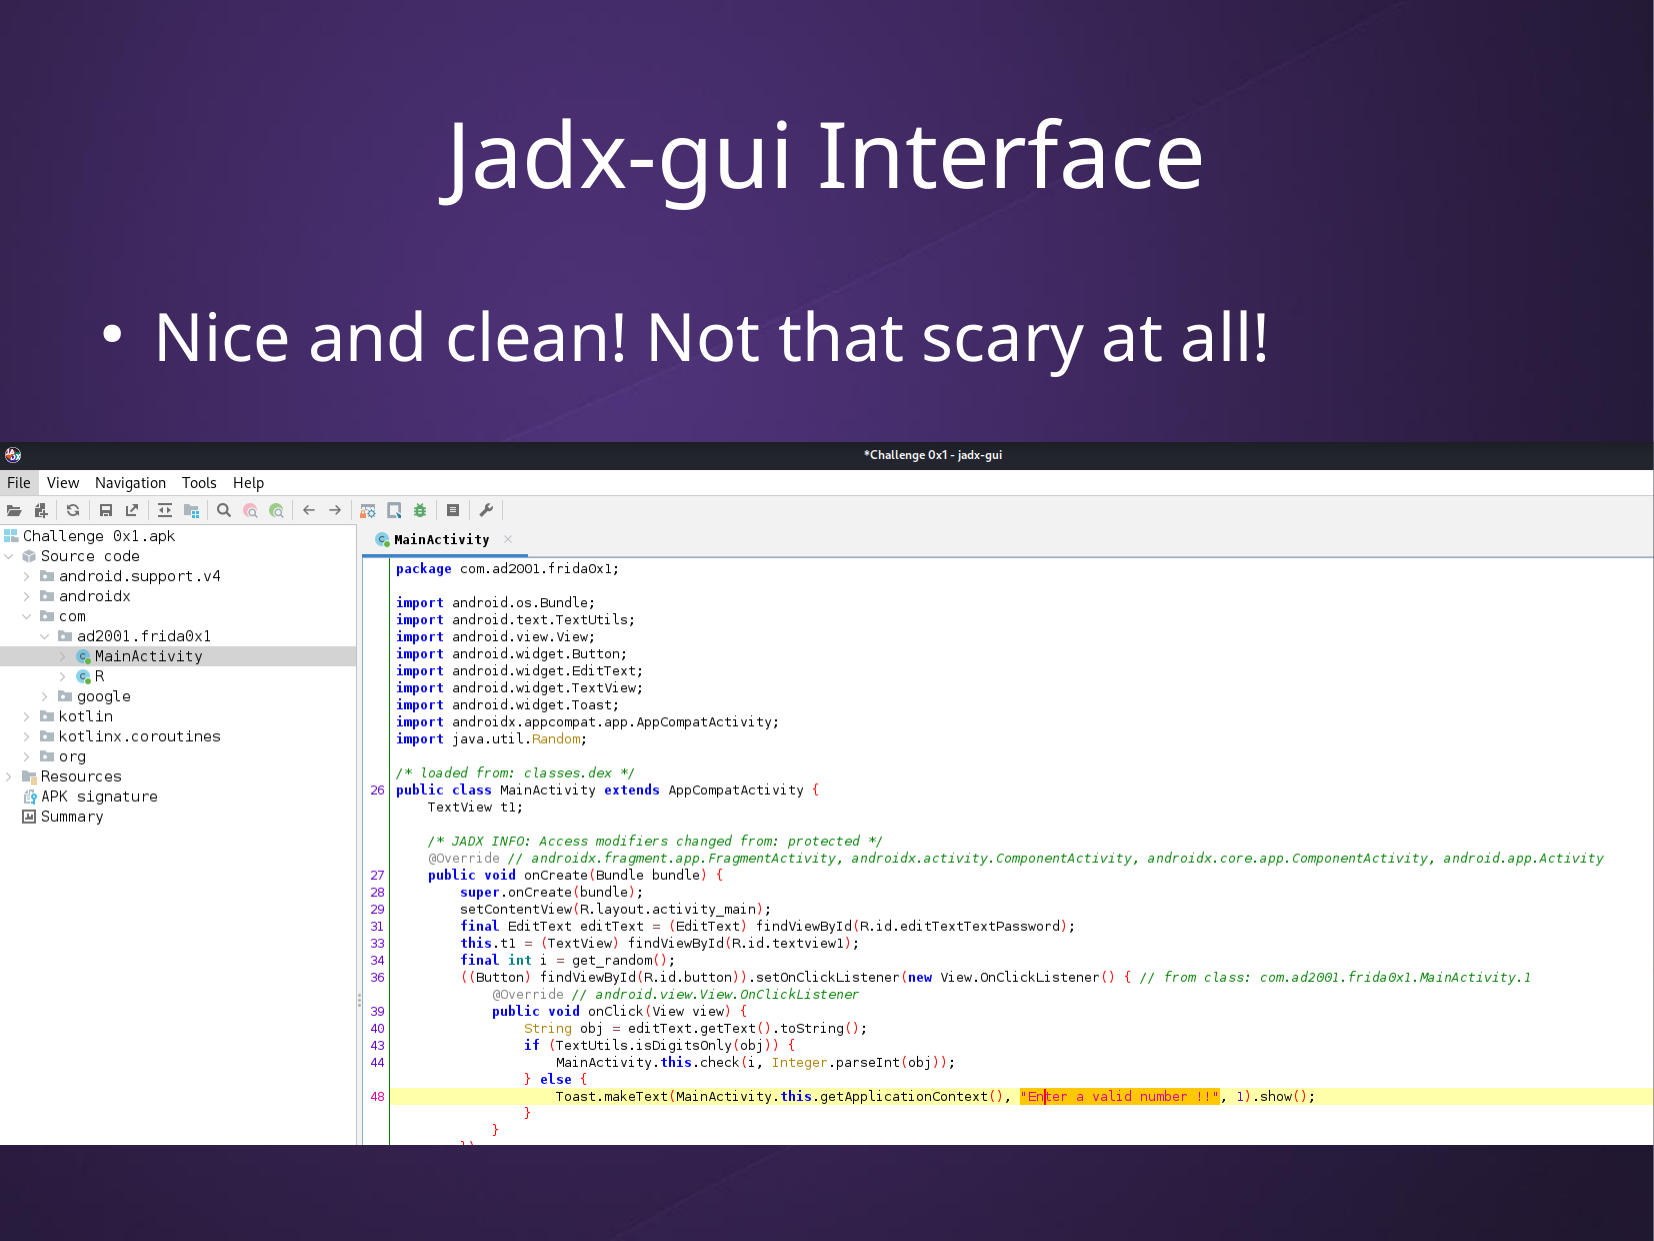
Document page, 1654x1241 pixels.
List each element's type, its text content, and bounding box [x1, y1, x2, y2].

title Jadx-gui Interface [82, 49, 1571, 257]
list Nice and clean! Not that scary at all! [82, 290, 1571, 414]
picture [0, 0, 1654, 1241]
